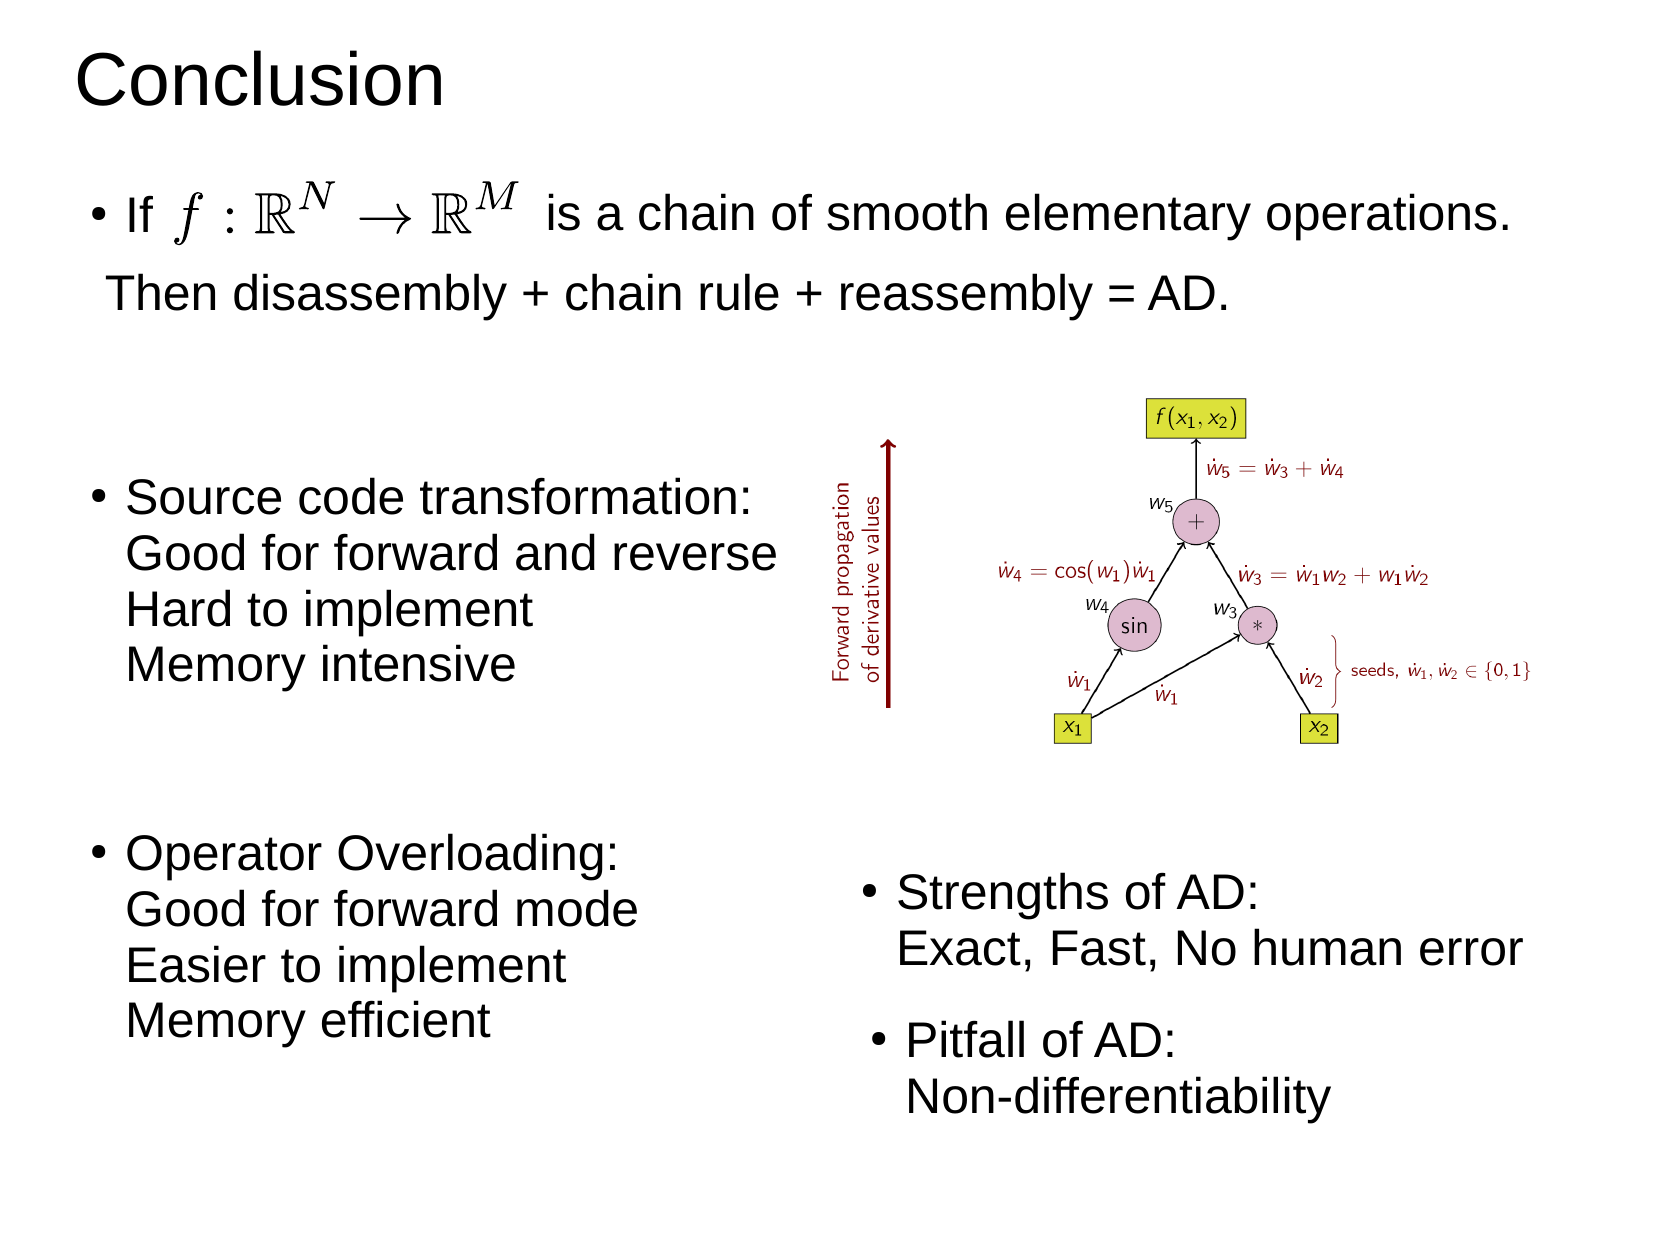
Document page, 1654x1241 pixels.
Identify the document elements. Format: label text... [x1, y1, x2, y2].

text_box Then disassembly + chain rule + reassembly = AD. [90, 258, 1561, 330]
text_box [211, 181, 522, 245]
text_box Conclusion [60, 30, 1606, 129]
text_box Strengths of AD: Exact, Fast, No human error [845, 856, 1566, 985]
text_box is a chain of smooth elementary operations. [530, 177, 1536, 250]
picture [829, 389, 1531, 749]
text_box Source code transformation: Good for forward and reverse Hard to implement Memory intensive [75, 462, 796, 702]
text_box If [75, 180, 211, 252]
text_box Operator Overloading: Good for forward mode Easier to implement Memory efficient [75, 818, 796, 1058]
text_box Pitfall of AD: Non-differentiability [855, 1005, 1576, 1133]
